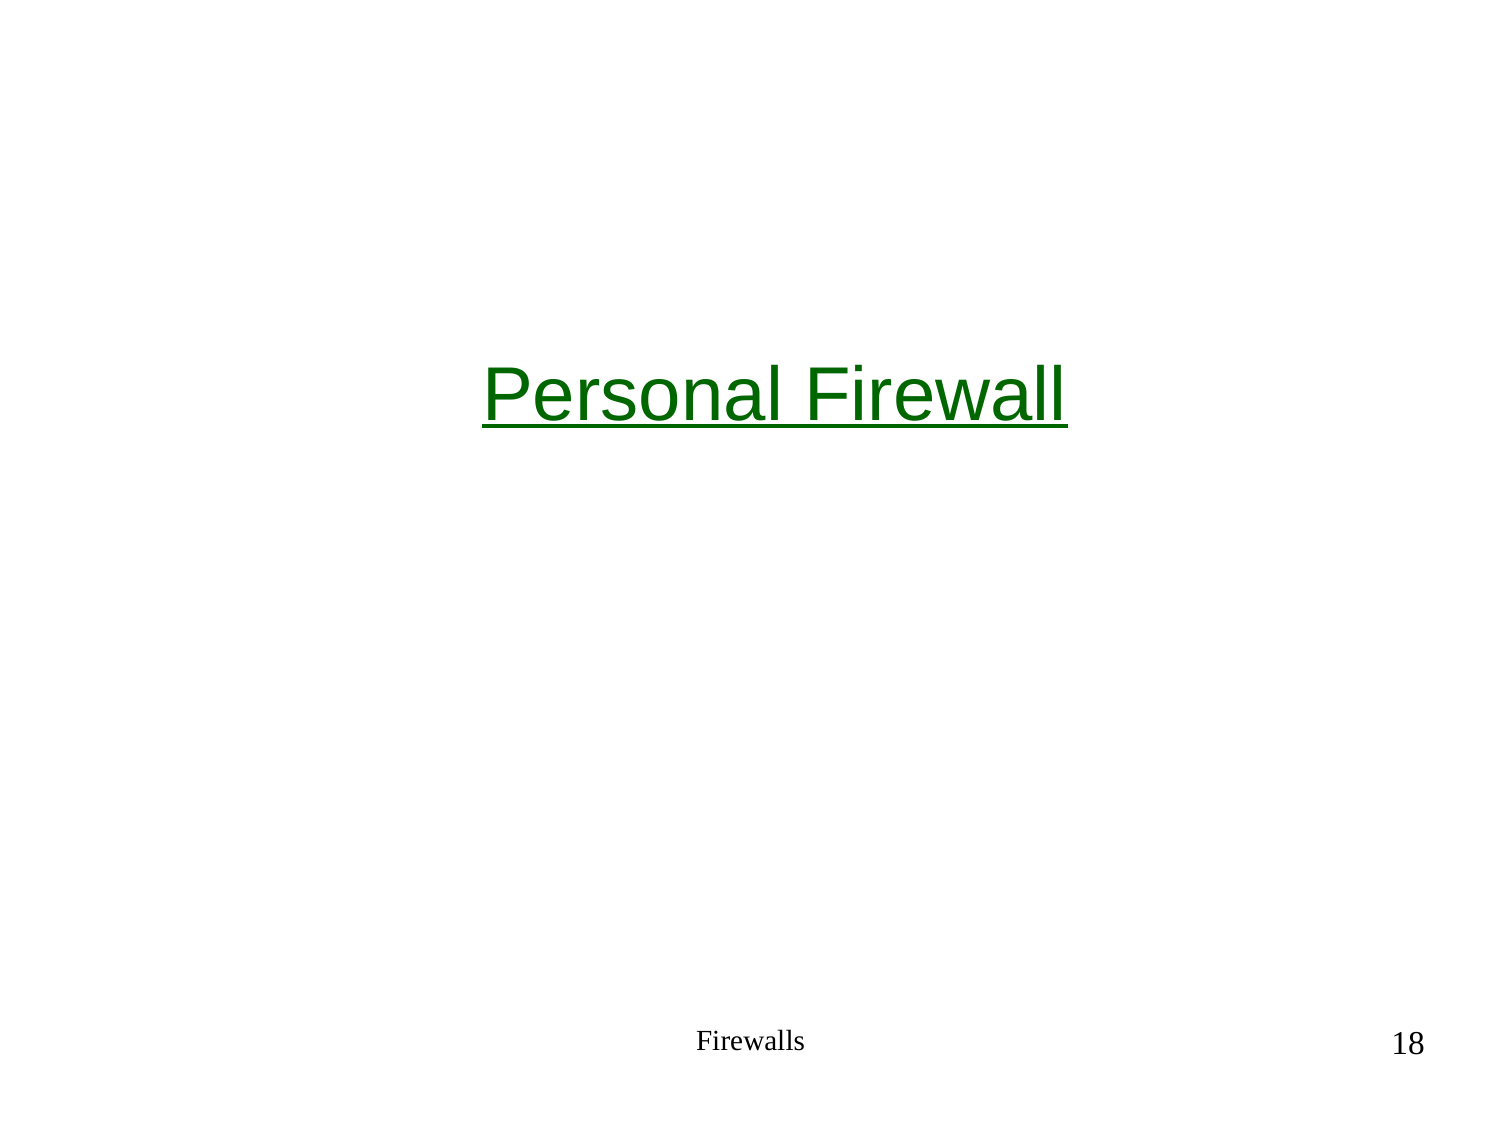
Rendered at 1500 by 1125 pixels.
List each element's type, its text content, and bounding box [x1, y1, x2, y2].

title Personal Firewall [150, 299, 1401, 488]
